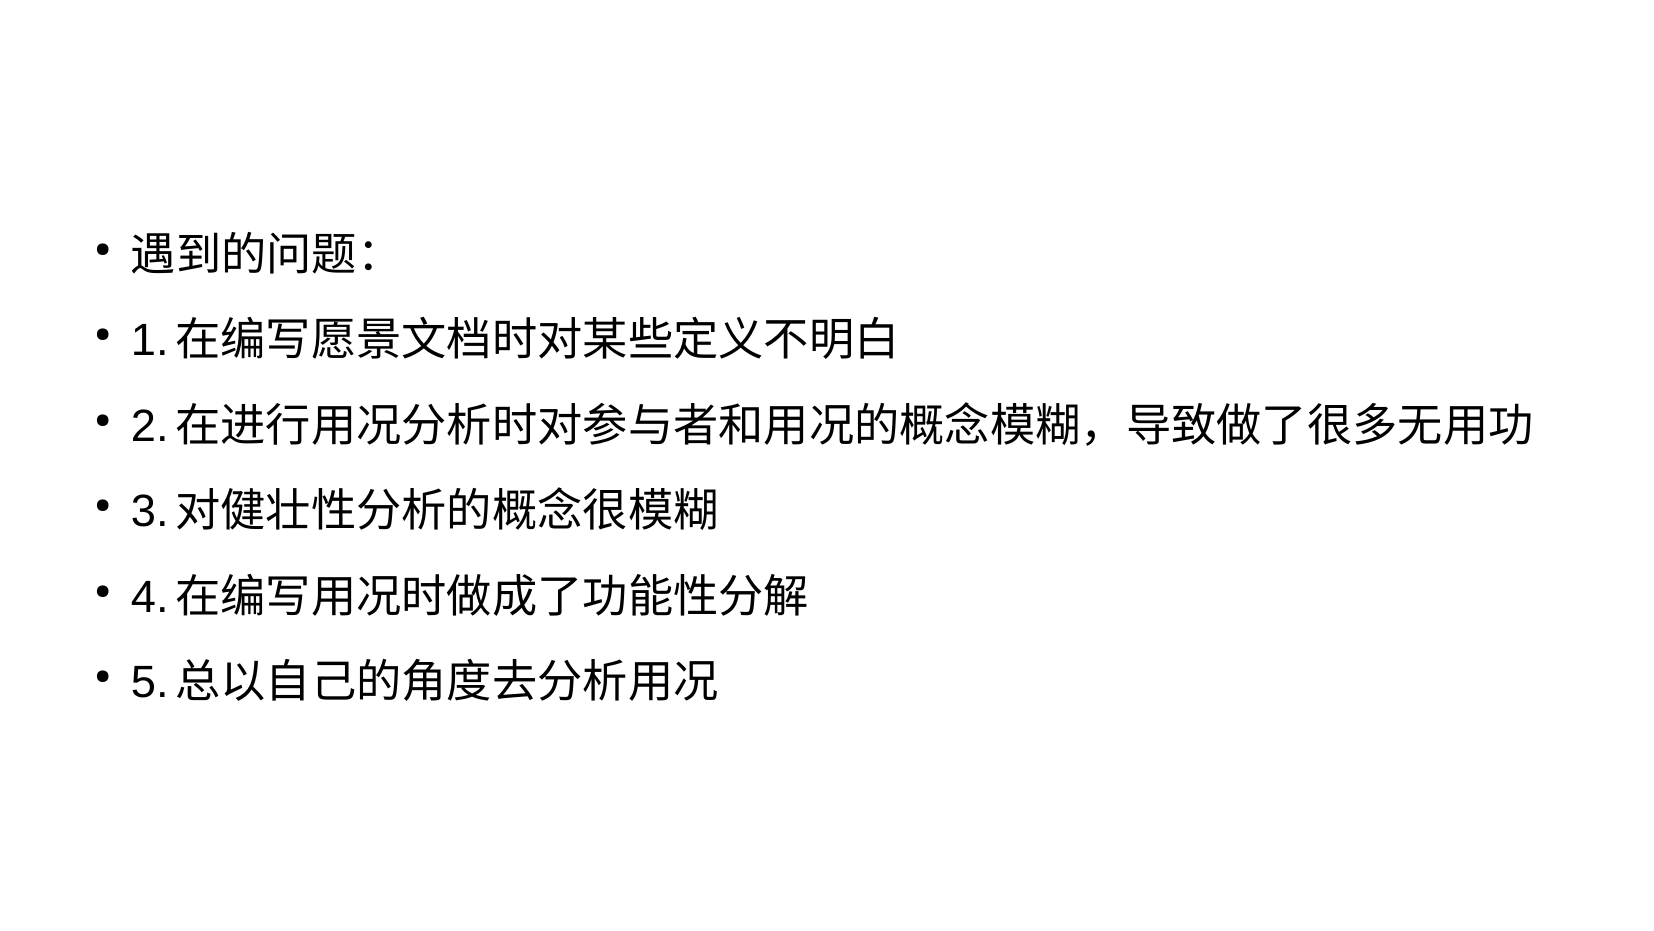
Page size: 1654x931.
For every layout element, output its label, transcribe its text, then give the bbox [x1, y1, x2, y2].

list 遇到的问题： 1.在编写愿景文档时对某些定义不明白 2.在进行用况分析时对参与者和用况的概念模糊，导致做了很多无用功 3.对健壮性分析的概念很模糊 4.在编写用况时做成了功能性分解 5.总以自己的角度去分析用况 [82, 217, 1571, 758]
